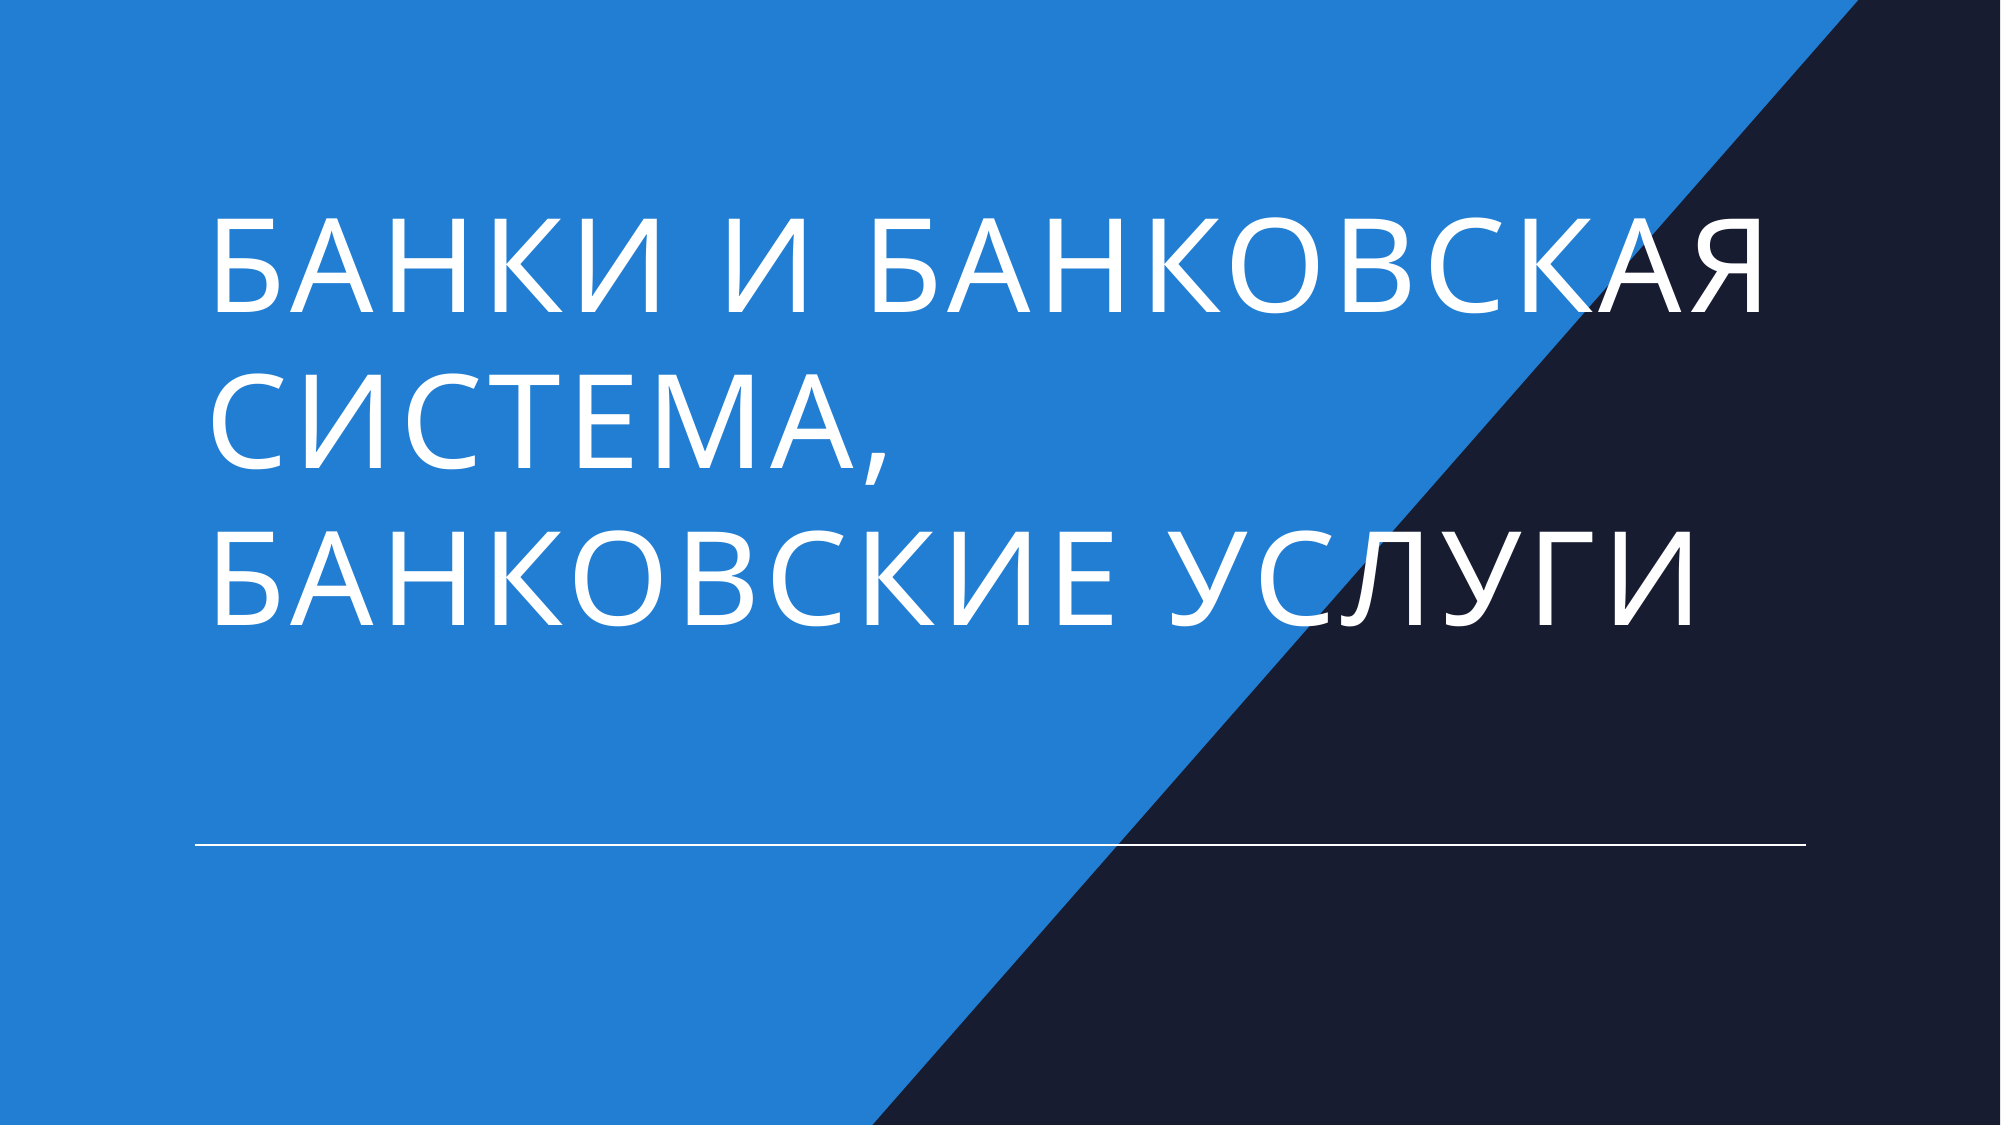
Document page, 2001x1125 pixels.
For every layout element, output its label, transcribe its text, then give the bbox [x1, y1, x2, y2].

text_box [0, 0, 2000, 1125]
title Банки и банковская система, банковские услуги [190, 174, 1807, 797]
